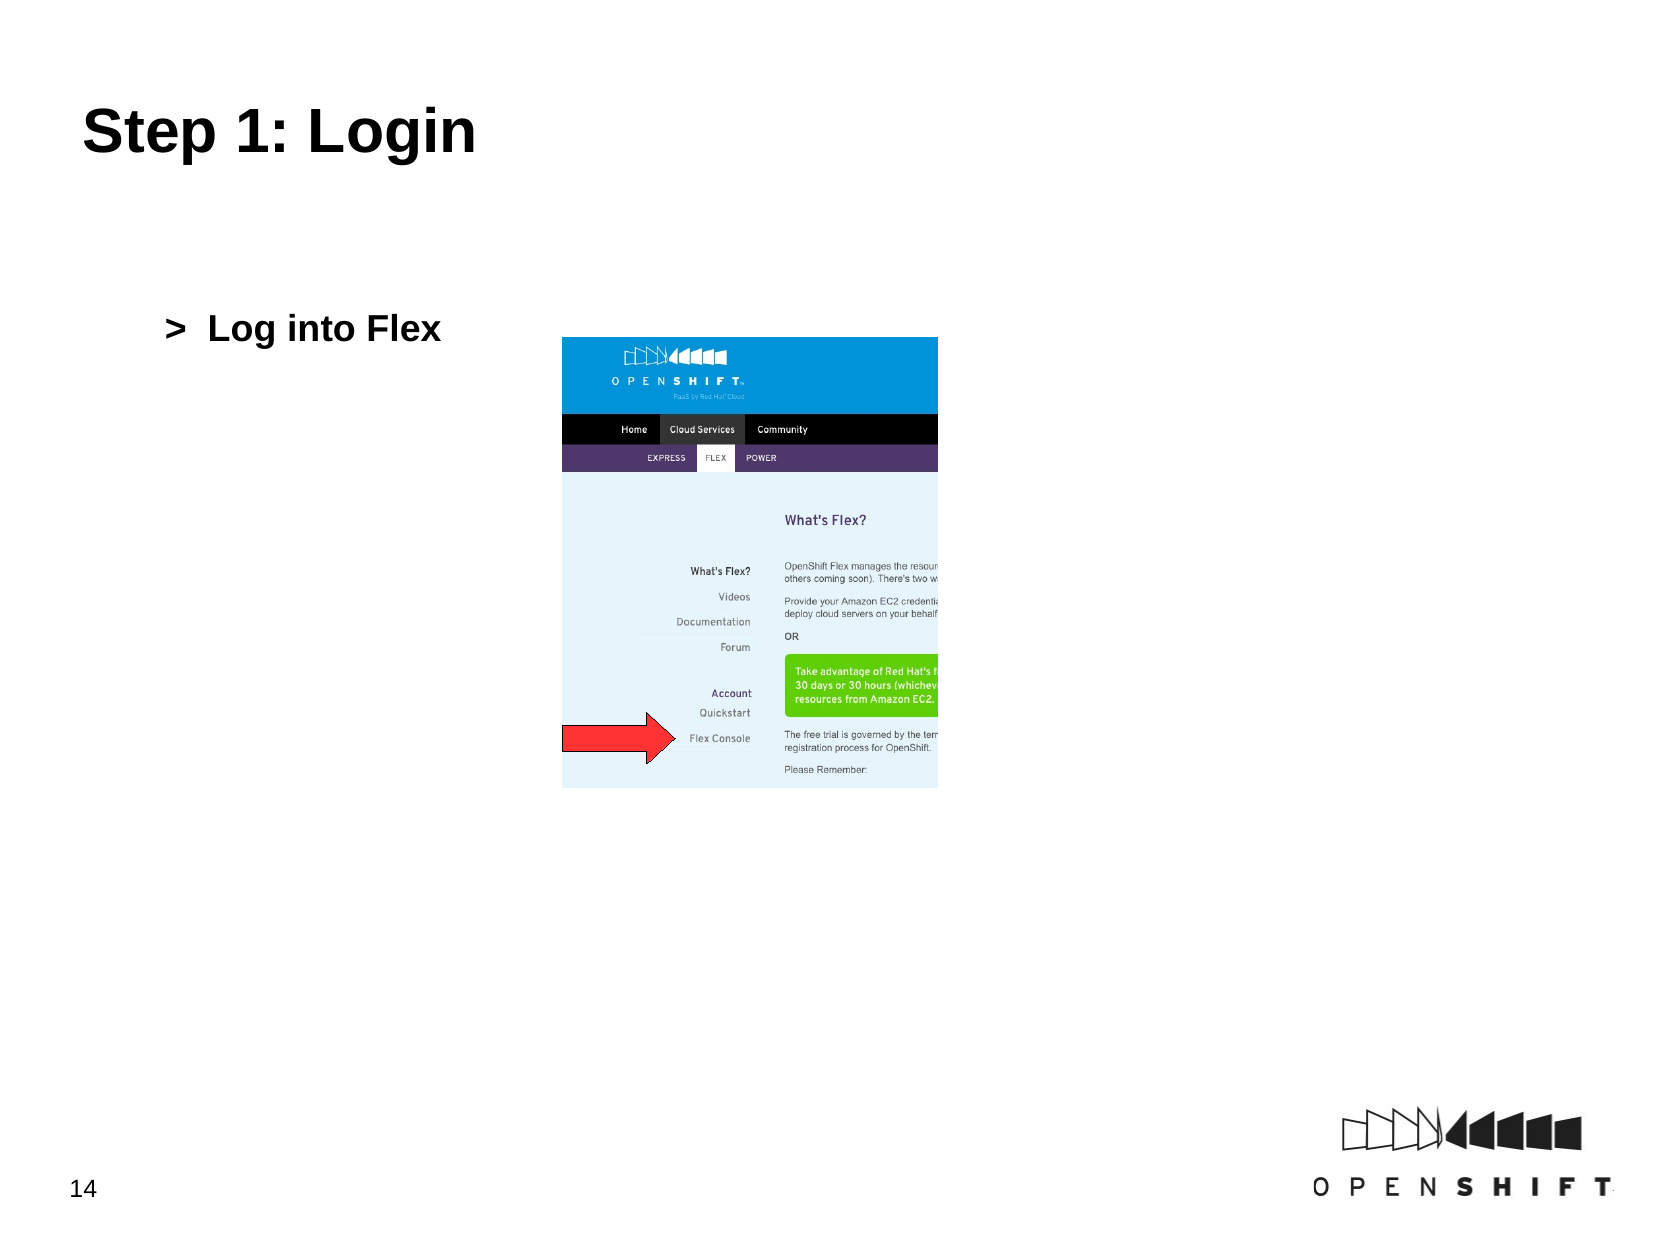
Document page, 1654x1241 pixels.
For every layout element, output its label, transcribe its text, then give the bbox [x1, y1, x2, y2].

picture [661, 349, 727, 365]
picture [674, 377, 679, 385]
picture [562, 414, 938, 788]
picture [1313, 1104, 1614, 1200]
text_box > Log into Flex [150, 300, 457, 357]
text_box [562, 712, 676, 764]
picture [690, 377, 697, 385]
picture [643, 377, 648, 385]
picture [733, 377, 738, 385]
picture [633, 348, 639, 365]
picture [717, 377, 723, 385]
title Step 1: Login [82, 37, 1571, 226]
